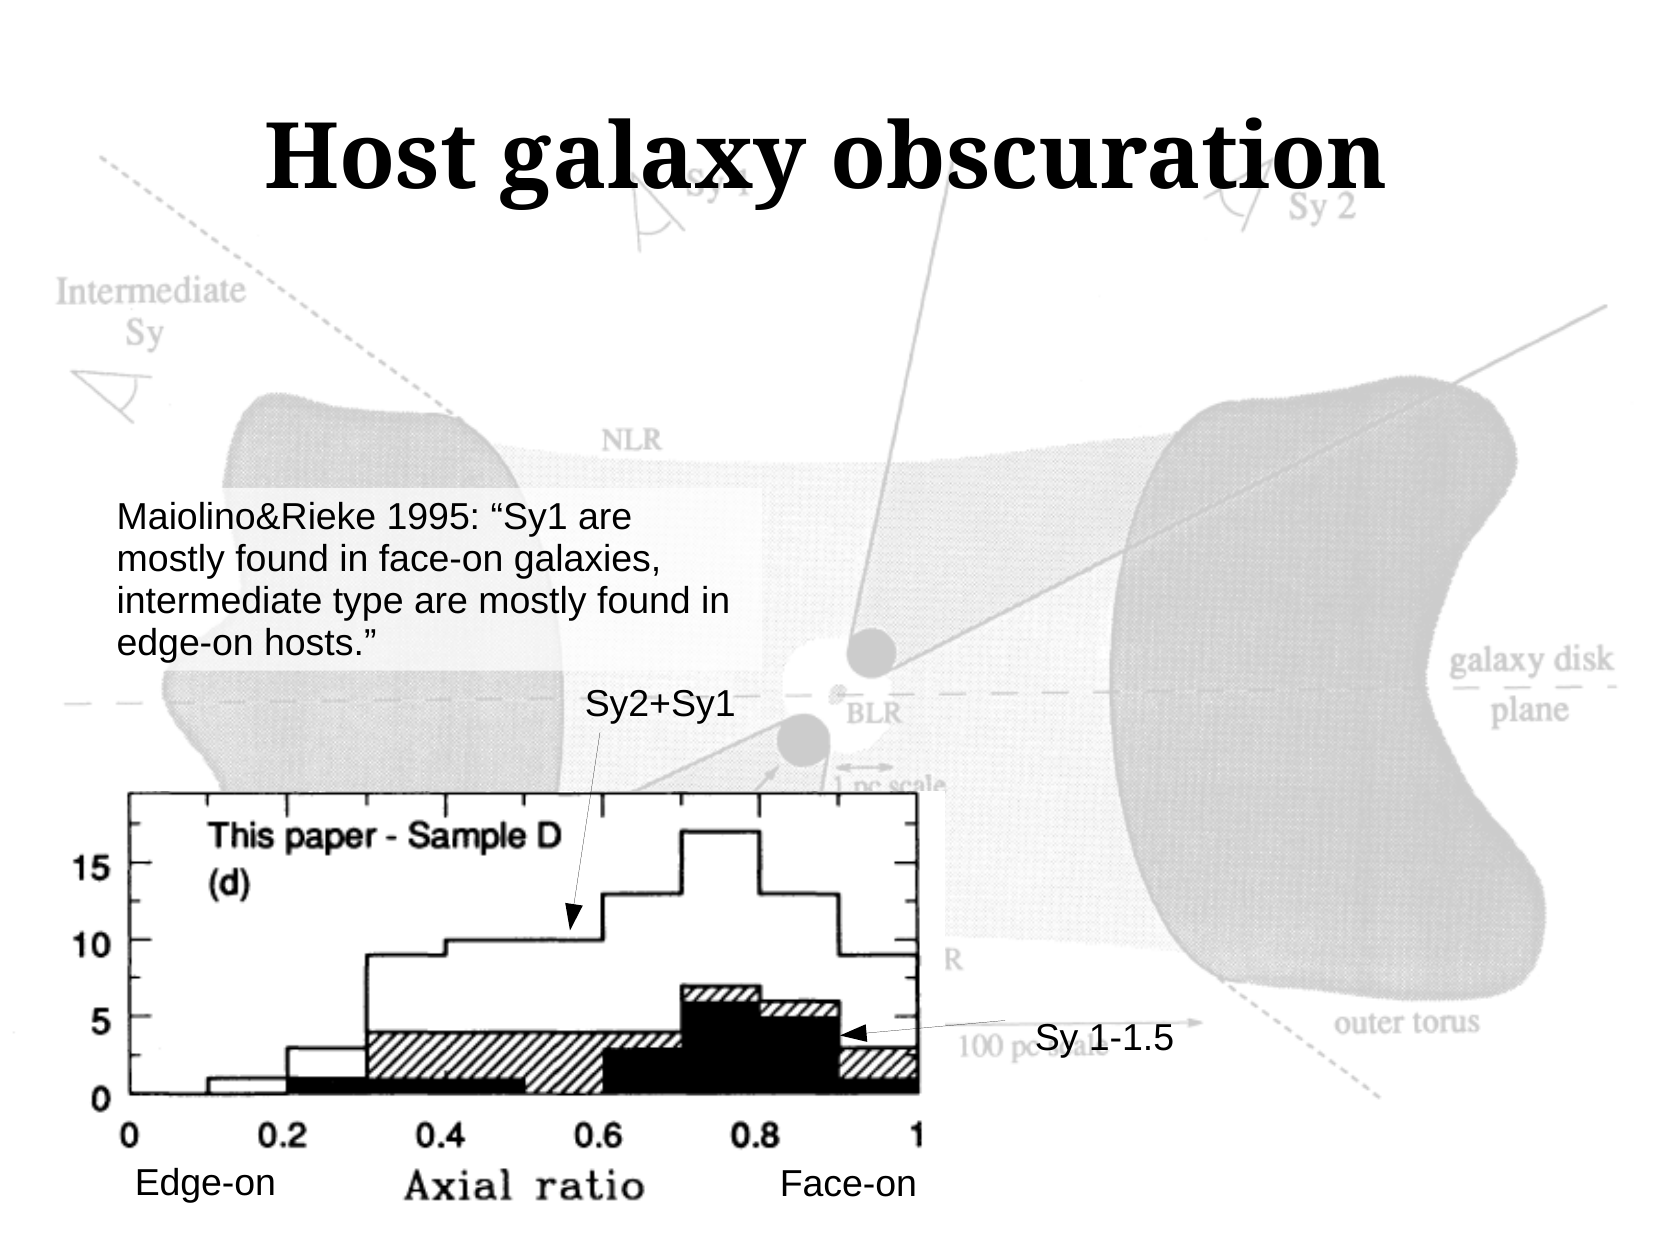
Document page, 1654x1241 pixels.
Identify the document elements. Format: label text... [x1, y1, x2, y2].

text_box Edge-on [120, 1153, 541, 1211]
text_box Maiolino&Rieke 1995: “Sy1 are mostly found in face-on galaxies, intermediate type are mostly found in edge-on hosts.” [101, 487, 762, 671]
text_box Face-on [765, 1155, 1186, 1213]
title Host galaxy obscuration [82, 49, 1571, 257]
text_box Sy2+Sy1 [570, 675, 811, 733]
text_box Sy 1-1.5 [1020, 1009, 1486, 1067]
picture [6, 147, 1654, 1211]
